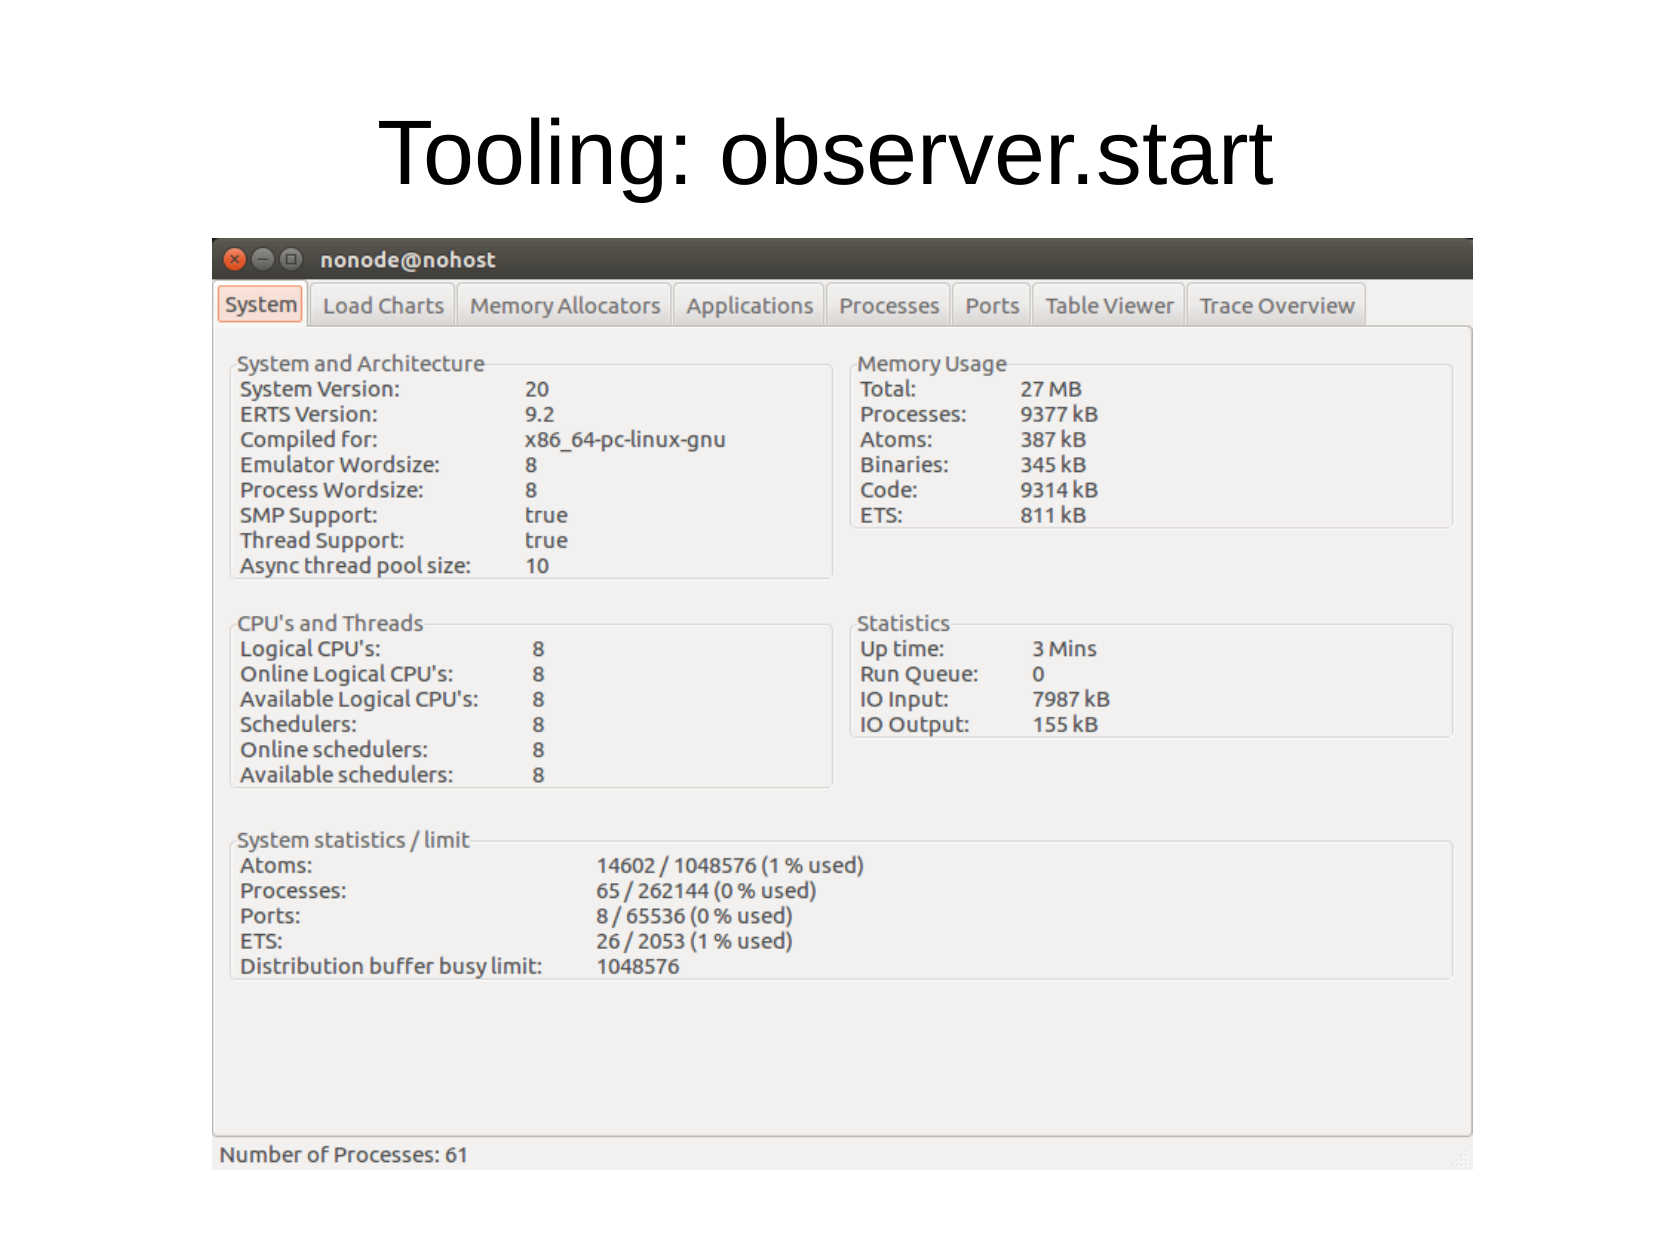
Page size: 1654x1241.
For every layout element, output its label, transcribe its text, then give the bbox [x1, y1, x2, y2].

picture [212, 238, 1473, 1170]
title Tooling: observer.start [82, 49, 1571, 257]
